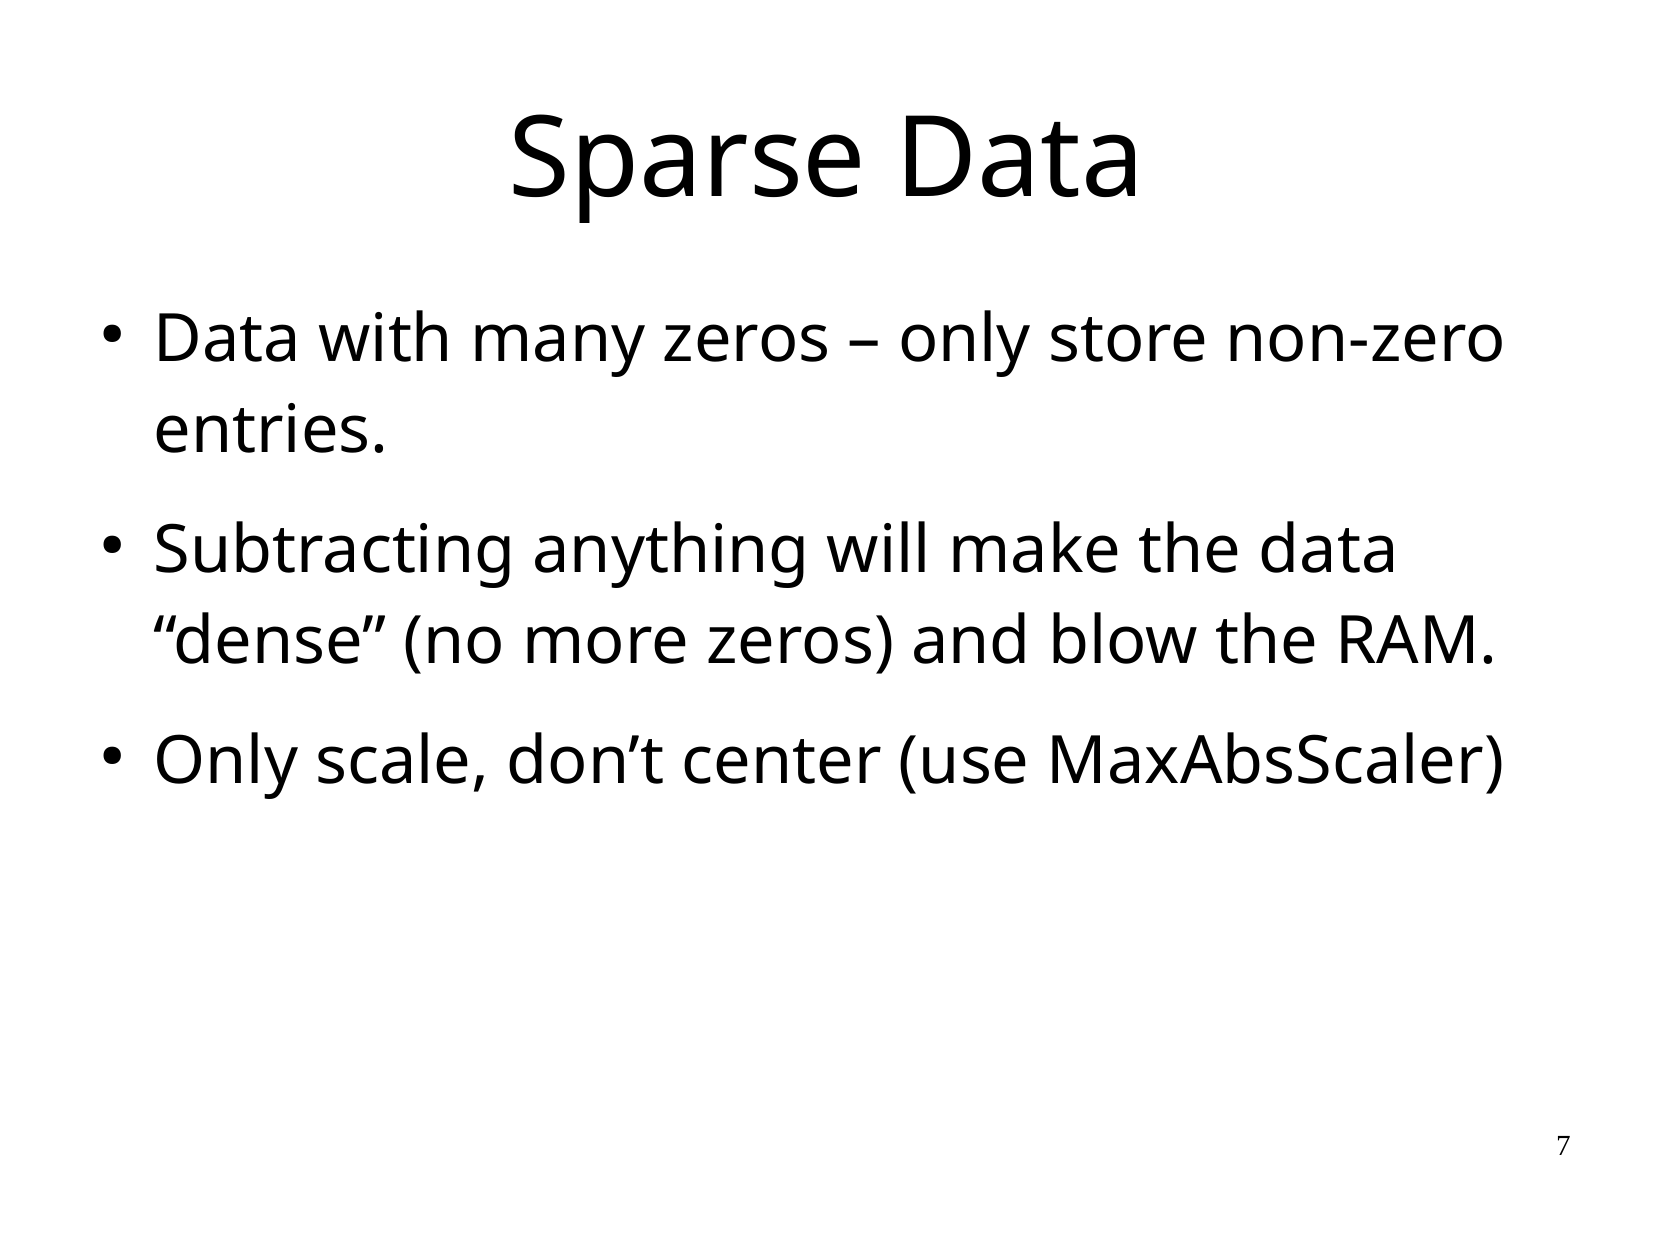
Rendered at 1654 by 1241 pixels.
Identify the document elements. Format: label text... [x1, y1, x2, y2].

list Data with many zeros – only store non-zero entries. Subtracting anything will make the data “dense” (no more zeros) and blow the RAM. Only scale, don’t center (use MaxAbsScaler) [82, 290, 1571, 1010]
title Sparse Data [82, 49, 1571, 257]
